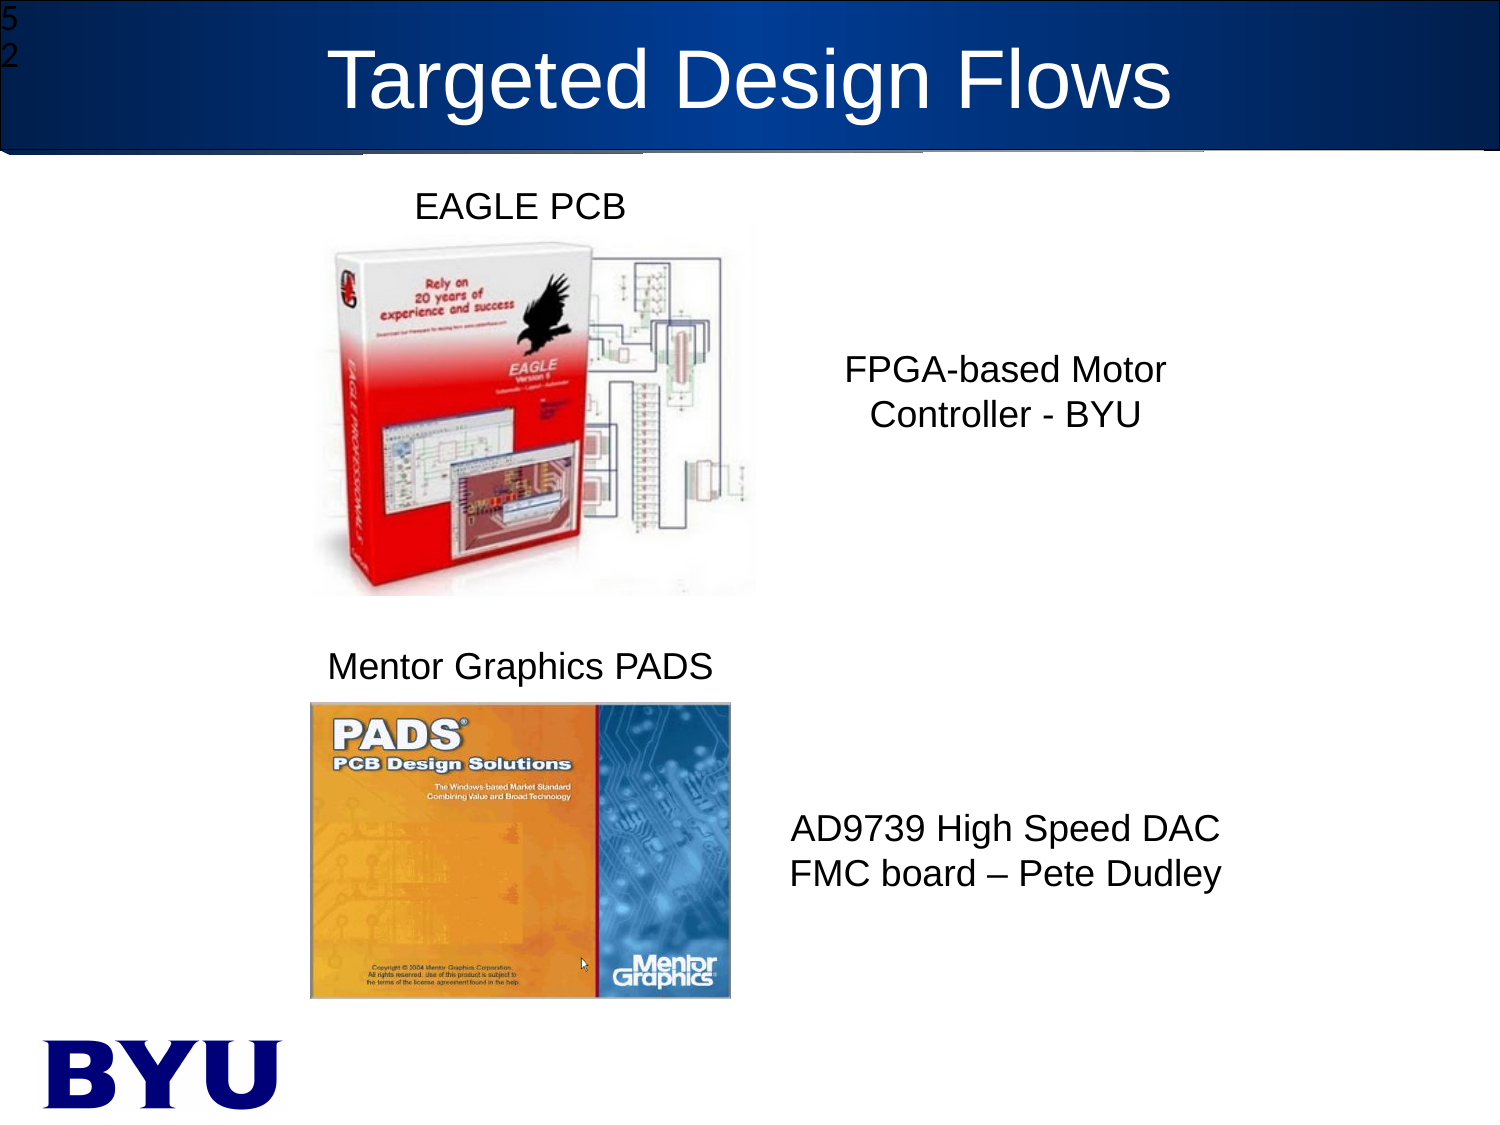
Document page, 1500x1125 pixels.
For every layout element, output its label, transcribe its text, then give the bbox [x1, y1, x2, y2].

text_box Mentor Graphics PADS [295, 634, 746, 695]
picture [312, 224, 756, 597]
picture [37, 1039, 288, 1111]
text_box FPGA-based Motor Controller - BYU [770, 337, 1241, 443]
picture [310, 702, 731, 999]
text_box EAGLE PCB [395, 174, 646, 235]
text_box AD9739 High Speed DAC FMC board – Pete Dudley [770, 797, 1241, 902]
title Targeted Design Flows [75, 0, 1425, 150]
